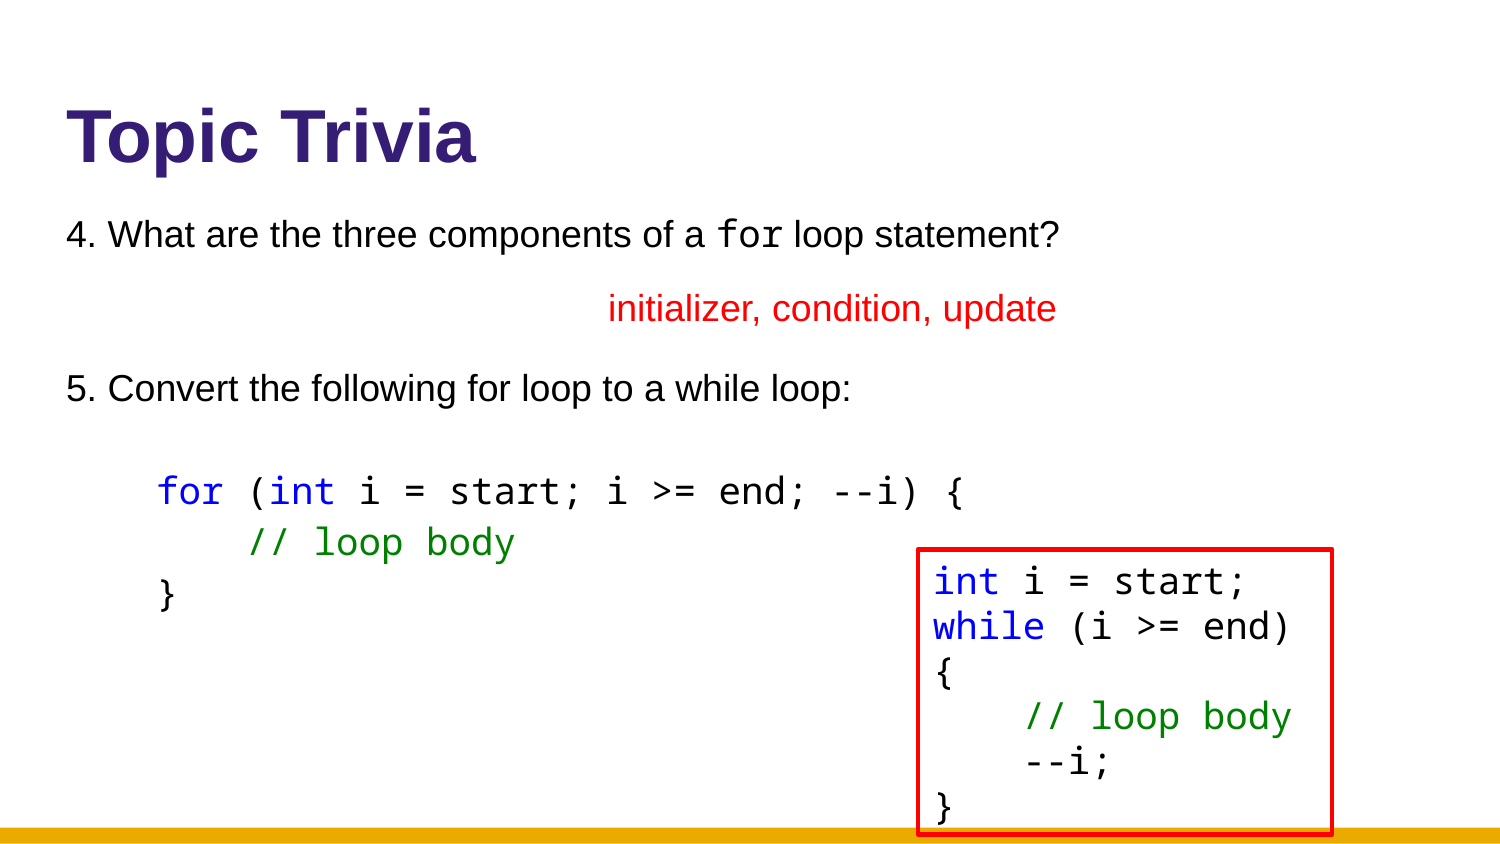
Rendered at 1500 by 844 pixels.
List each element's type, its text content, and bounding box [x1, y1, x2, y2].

text_box initializer, condition, update [551, 276, 1114, 337]
text_box int i = start; while (i >= end) { // loop body --i; } [917, 549, 1333, 835]
text_box 4. What are the three components of a for loop statement? 5. Convert the following for loop to a while loop: for (int i = start; i >= end; --i) { // loop body } [51, 189, 1449, 812]
title Topic Trivia [51, 72, 1449, 189]
